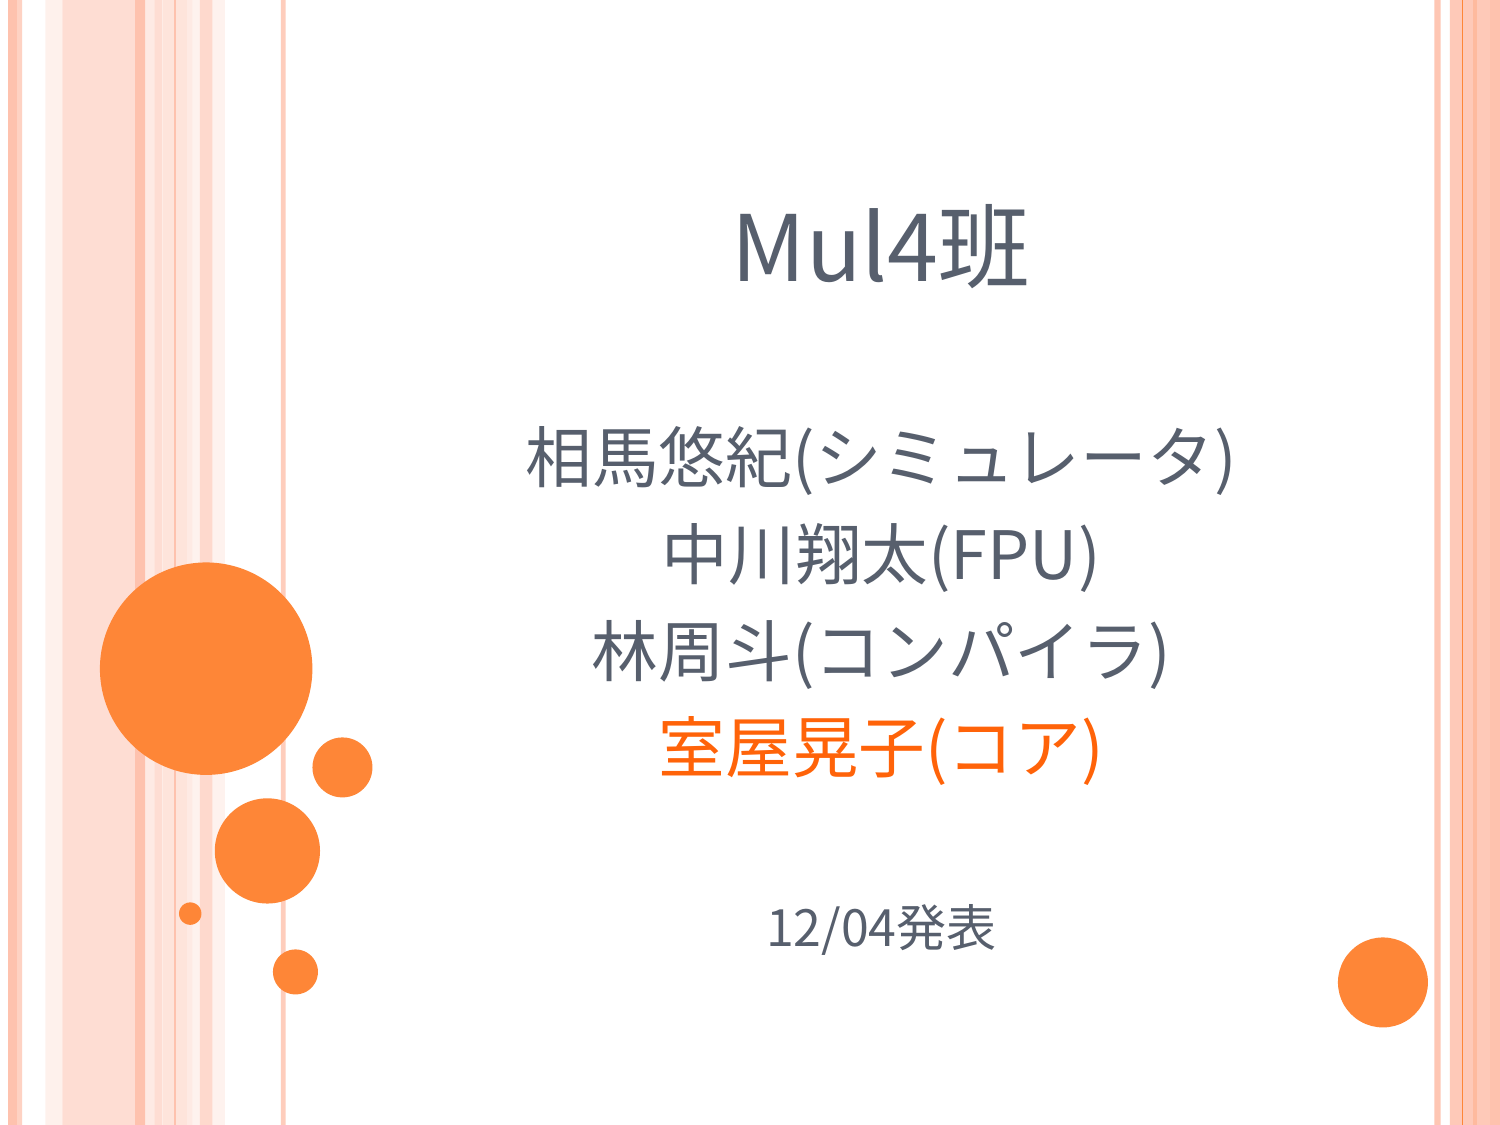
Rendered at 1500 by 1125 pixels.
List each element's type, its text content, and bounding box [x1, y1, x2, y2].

title Mul4班 相馬悠紀(シミュレータ) 中川翔太(FPU) 林周斗(コンパイラ) 室屋晃子(コア) 12/04発表 [375, 90, 1388, 1047]
